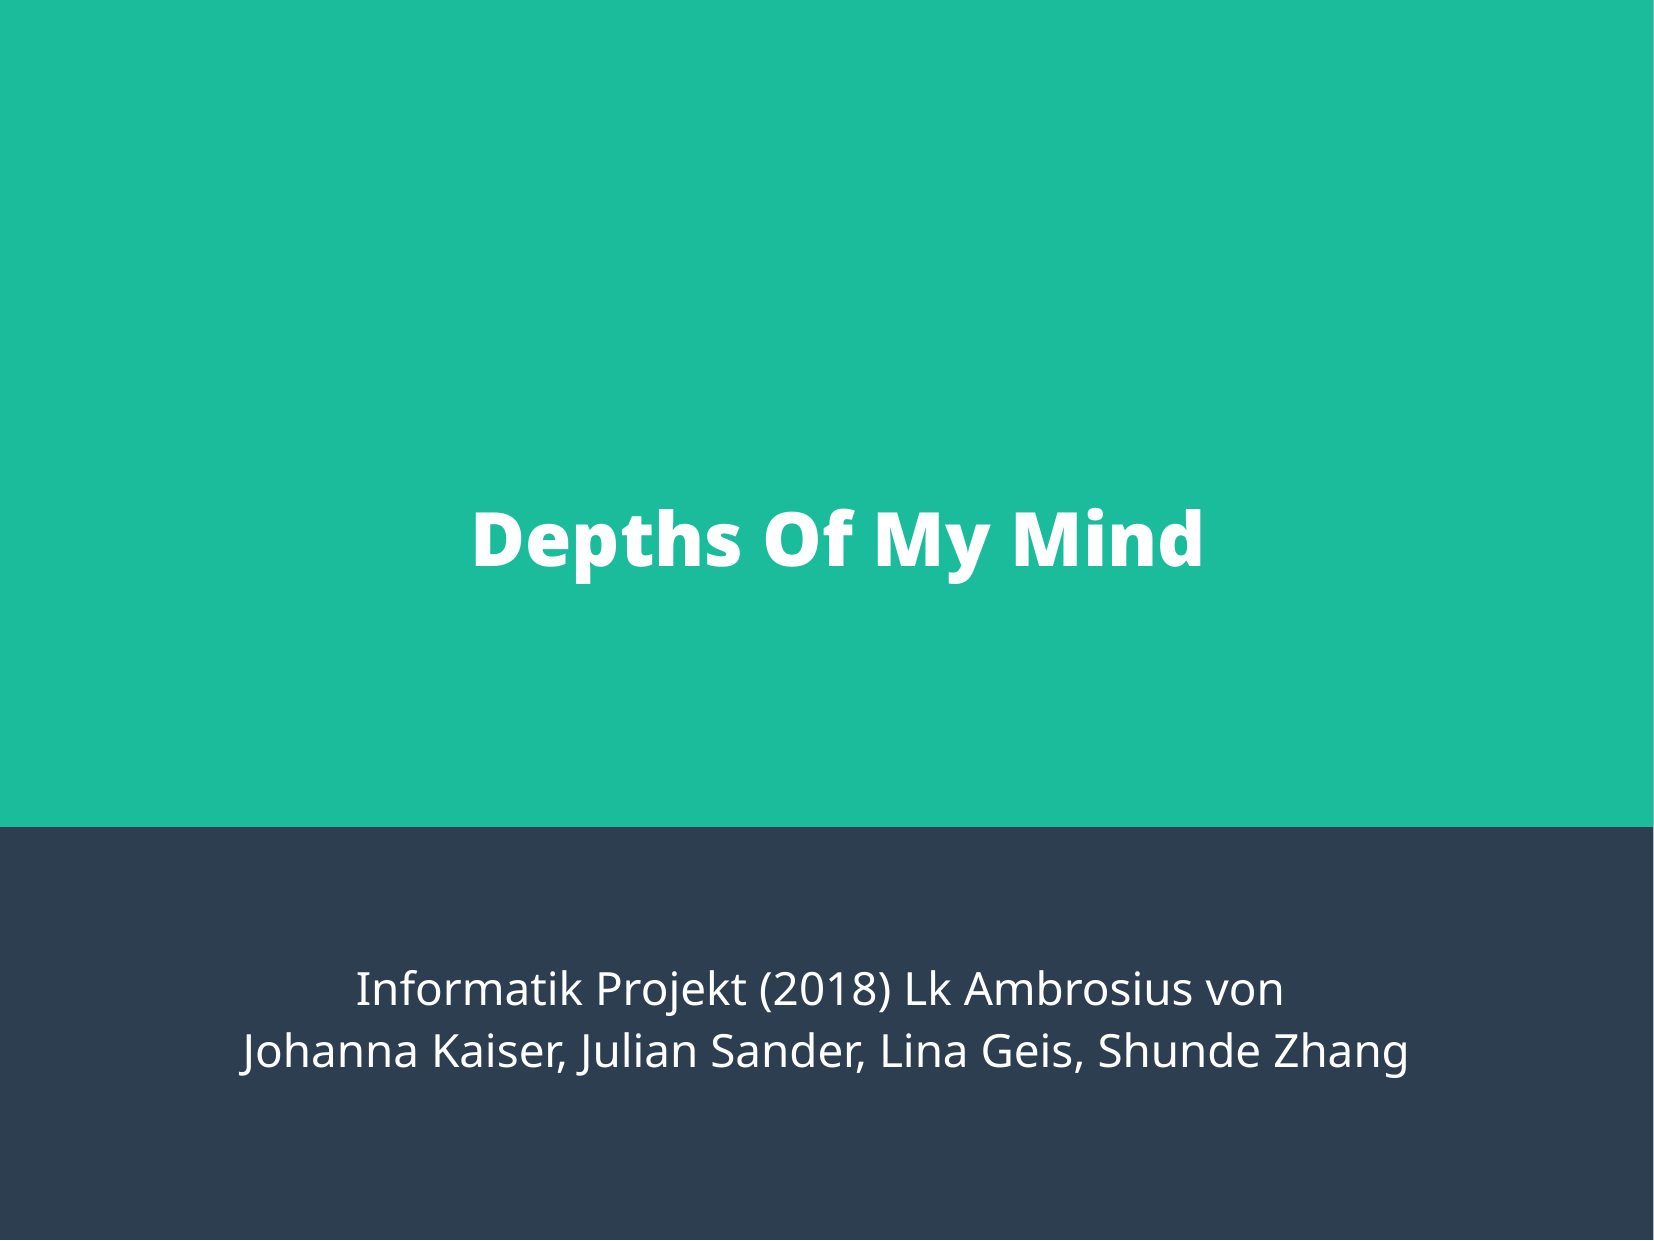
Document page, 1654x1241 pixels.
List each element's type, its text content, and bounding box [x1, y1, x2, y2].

subtitle Informatik Projekt (2018) Lk Ambrosius von Johanna Kaiser, Julian Sander, Lina Geis, Shunde Zhang [59, 856, 1595, 1182]
title Depths Of My Mind [70, 433, 1607, 591]
